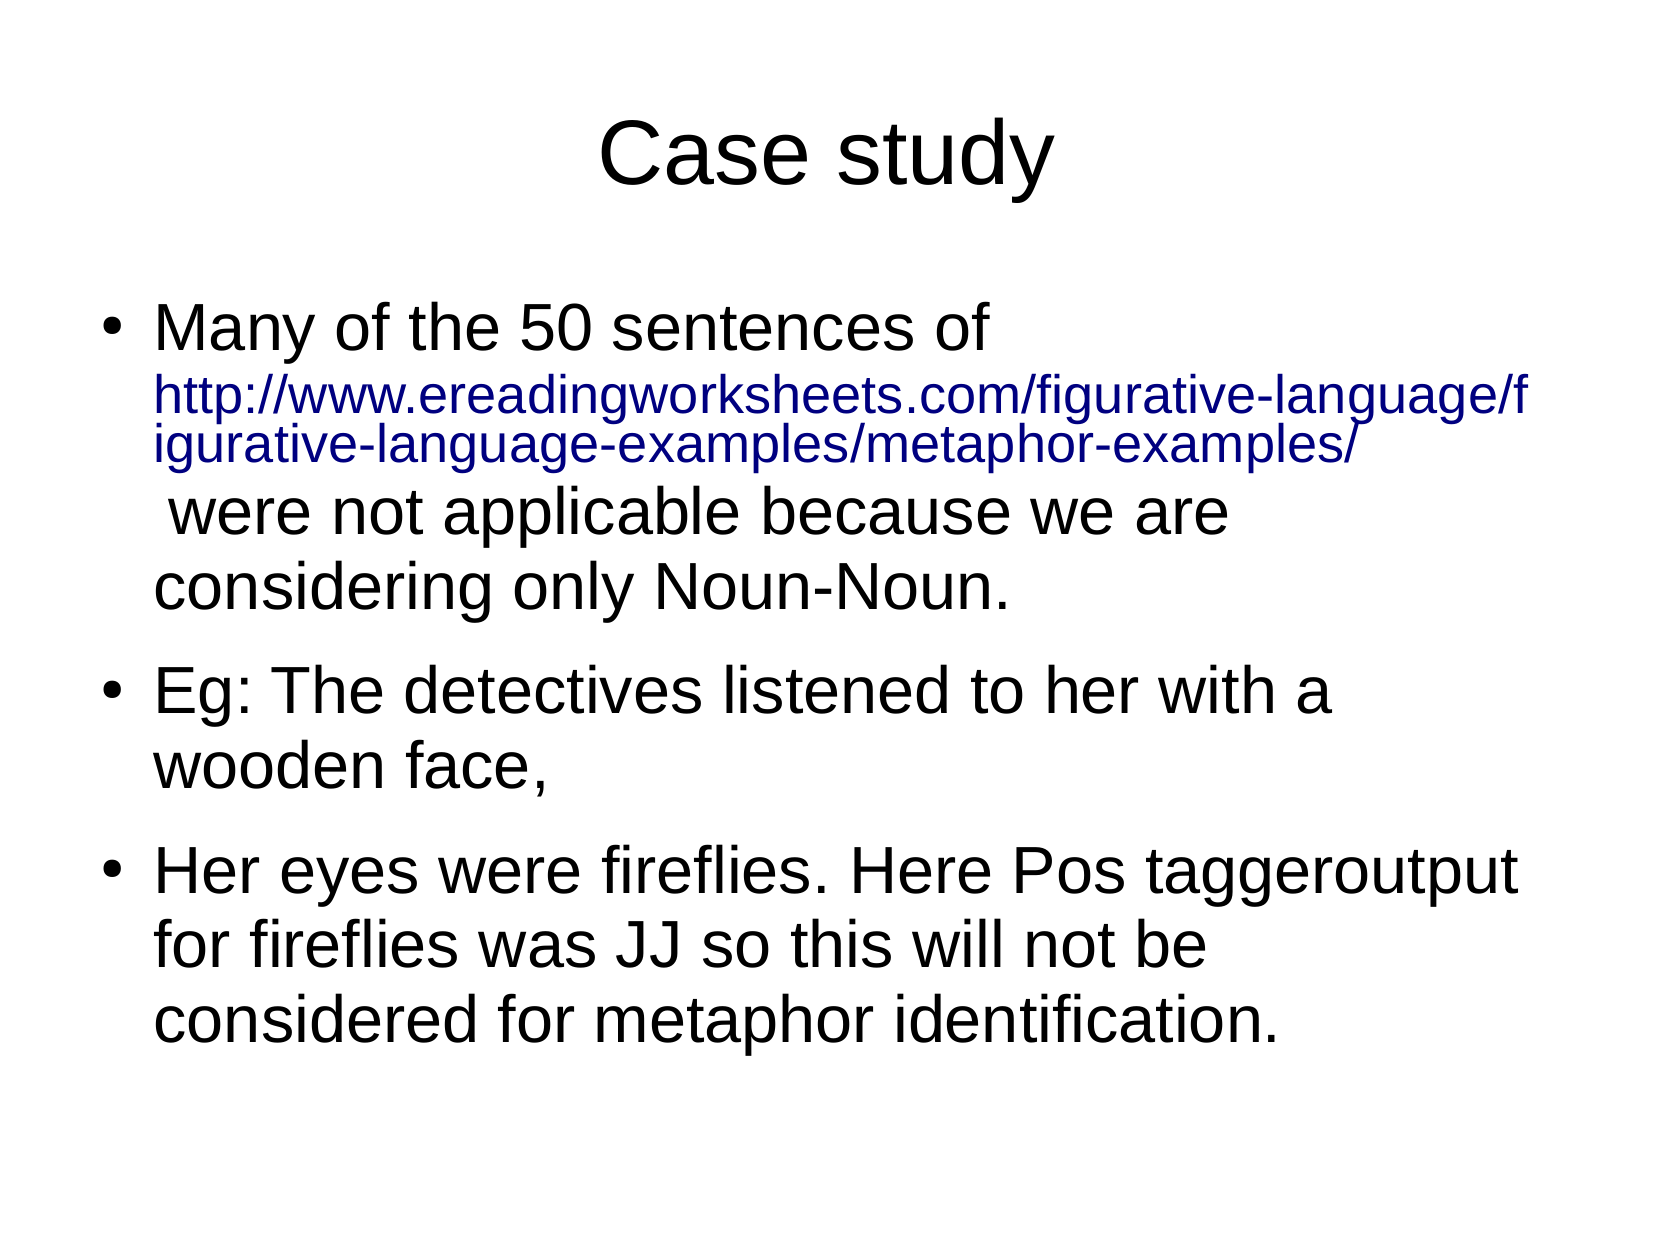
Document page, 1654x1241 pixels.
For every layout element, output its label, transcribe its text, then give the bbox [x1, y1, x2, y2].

title Case study [82, 49, 1571, 257]
list Many of the 50 sentences of http://www.ereadingworksheets.com/figurative-language/figurative-language-examples/metaphor-examples/ were not applicable because we are considering only Noun-Noun. Eg: The detectives listened to her with a wooden face, Her eyes were fireflies. Here Pos taggeroutput for fireflies was JJ so this will not be considered for metaphor identification. [82, 290, 1538, 1010]
